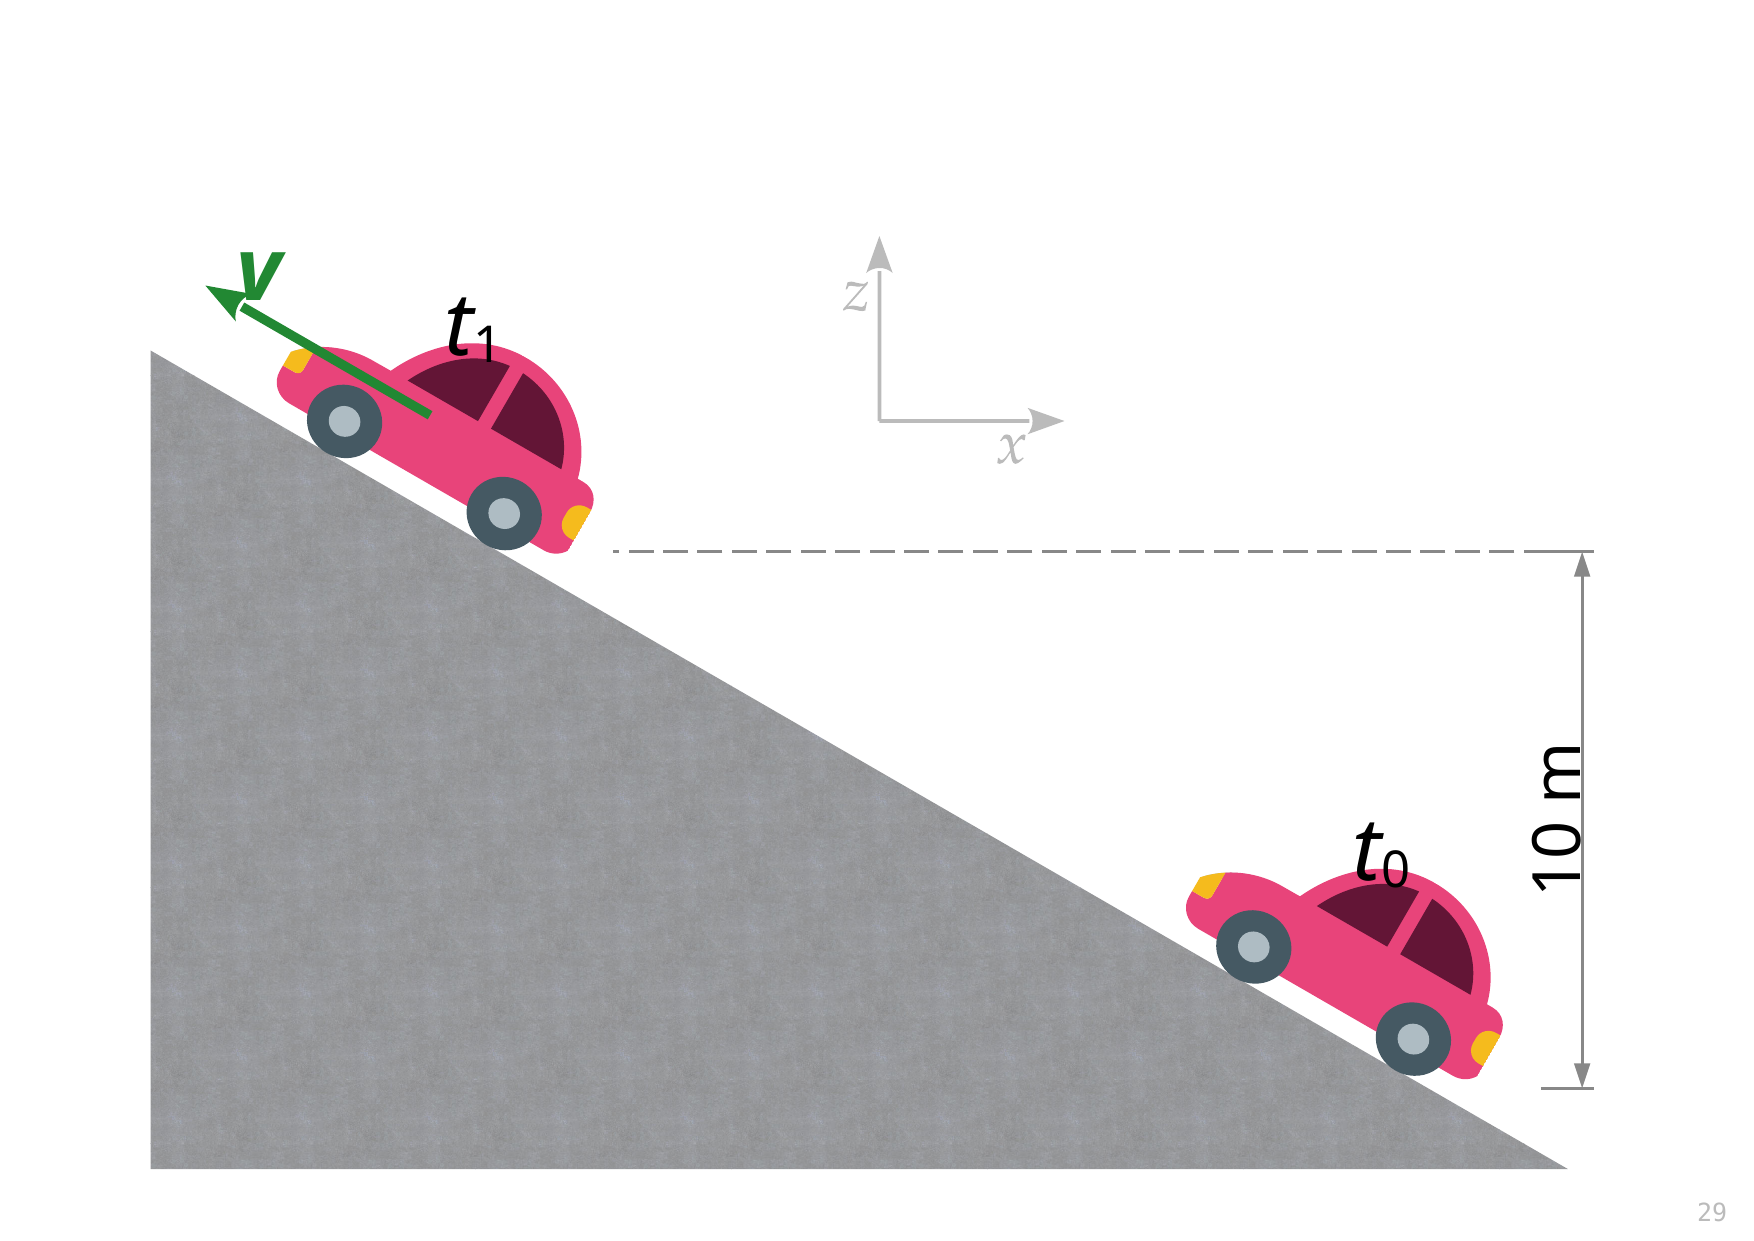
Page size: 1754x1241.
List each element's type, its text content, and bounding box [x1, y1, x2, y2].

text_box [843, 281, 868, 312]
text_box [997, 434, 1026, 464]
text_box t0 [1338, 779, 1423, 883]
text_box [877, 271, 1030, 423]
picture [1165, 779, 1551, 1108]
text_box [1027, 407, 1065, 435]
text_box [150, 350, 1568, 1170]
text_box t1 [430, 254, 515, 357]
text_box [866, 236, 893, 274]
picture [256, 254, 642, 582]
text_box v [221, 199, 301, 302]
